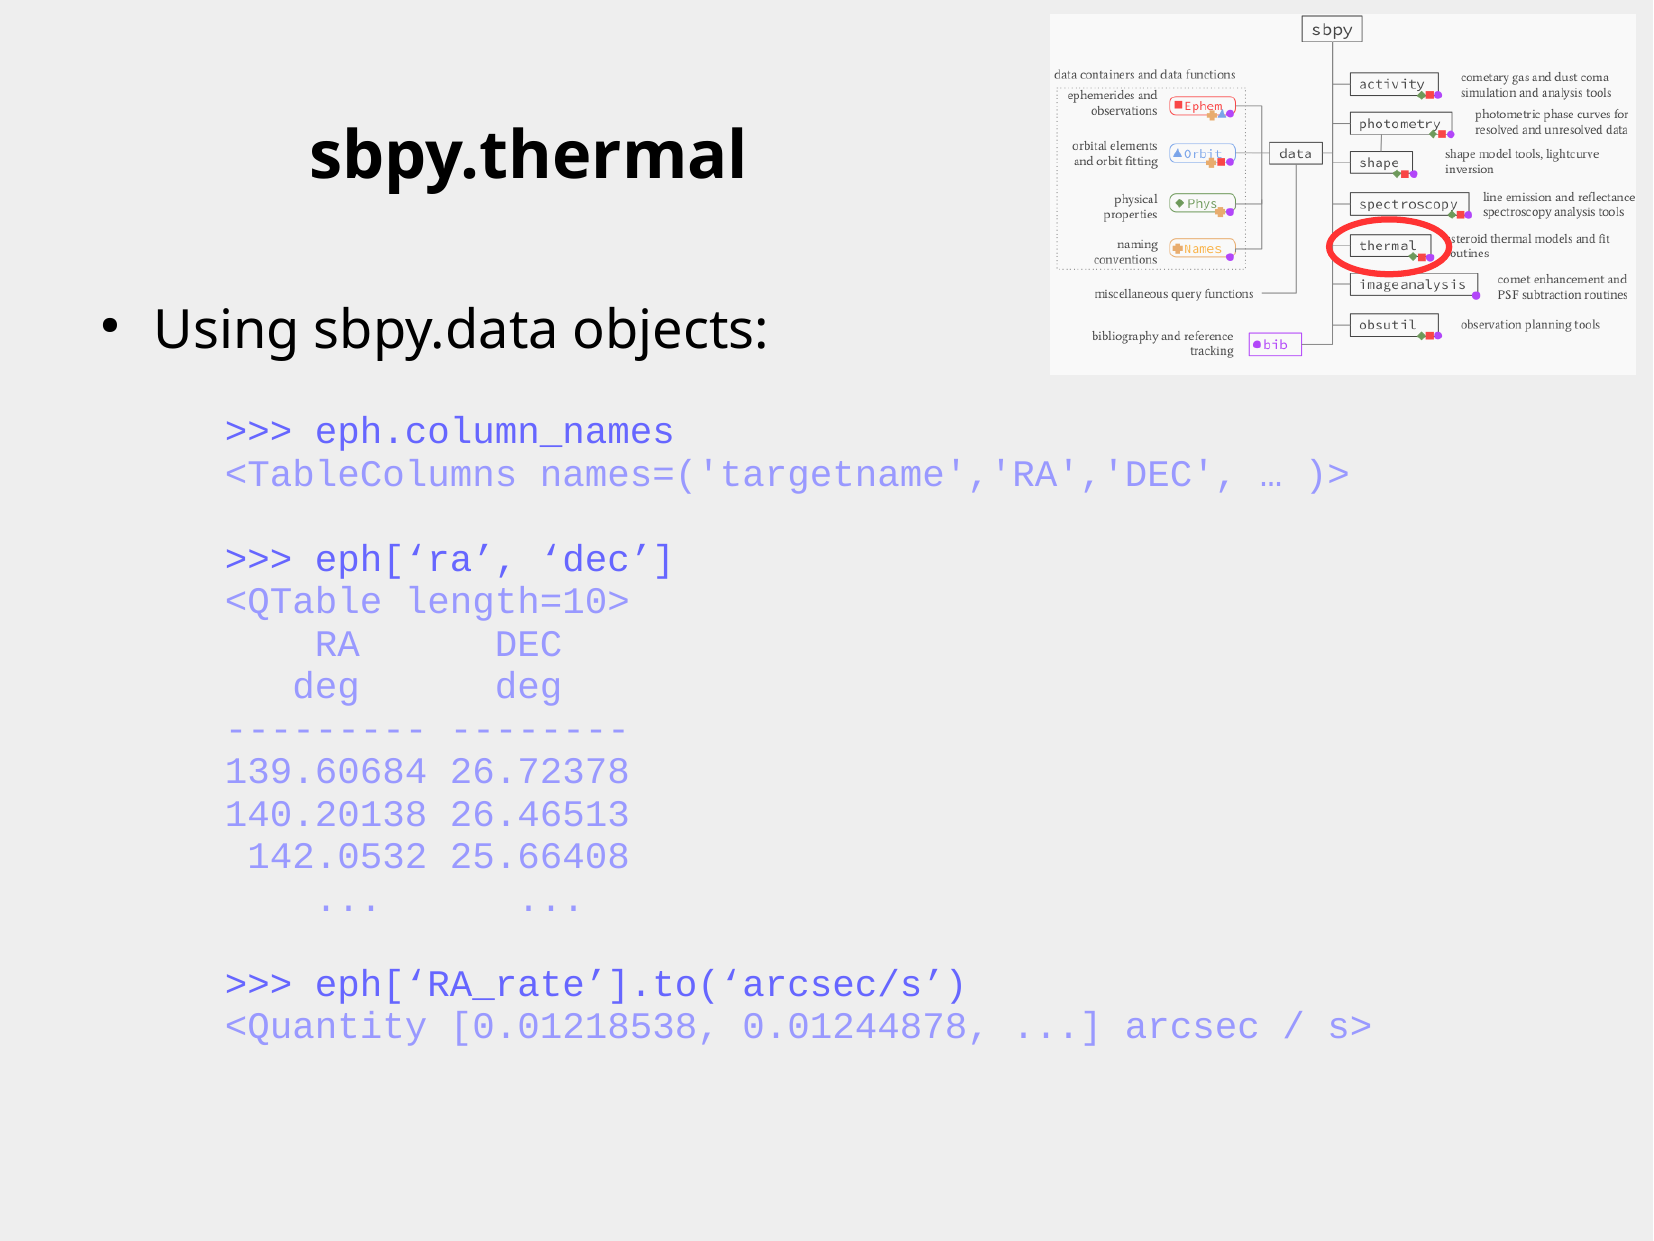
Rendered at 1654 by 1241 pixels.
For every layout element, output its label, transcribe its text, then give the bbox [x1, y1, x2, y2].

picture [1050, 15, 1636, 376]
title sbpy.thermal [82, 49, 976, 257]
list Using sbpy.data objects: [82, 290, 1571, 1171]
text_box >>> eph.column_names <TableColumns names=('targetname','RA','DEC', … )> >>> eph[‘ra’, ‘dec’] <QTable length=10> RA DEC deg deg --------- -------- 139.60684 26.72378 140.20138 26.46513 142.0532 25.66408 ... ... >>> eph[‘RA_rate’].to(‘arcsec/s’) <Quantity [0.01218538, 0.01244878, ...] arcsec / s> [210, 405, 1617, 1058]
